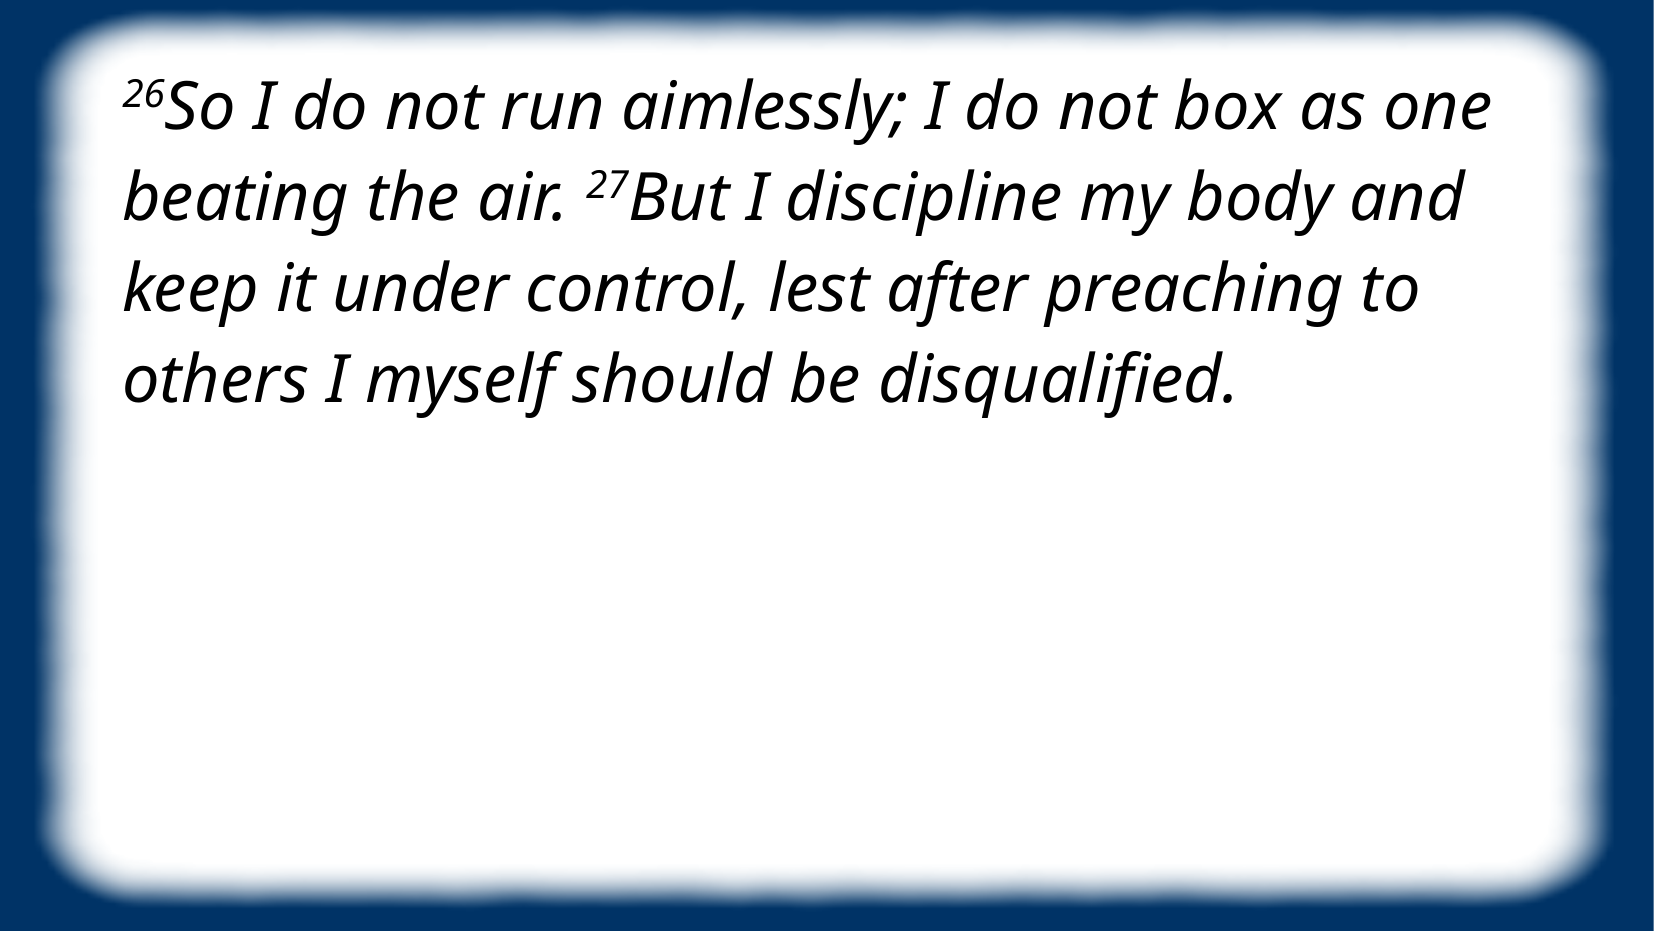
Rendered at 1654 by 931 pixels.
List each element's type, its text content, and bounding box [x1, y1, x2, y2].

text_box 26So I do not run aimlessly; I do not box as one beating the air. 27But I discipline my body and keep it under control, lest after preaching to others I myself should be disqualified. [107, 51, 1561, 436]
picture [0, 0, 1654, 931]
